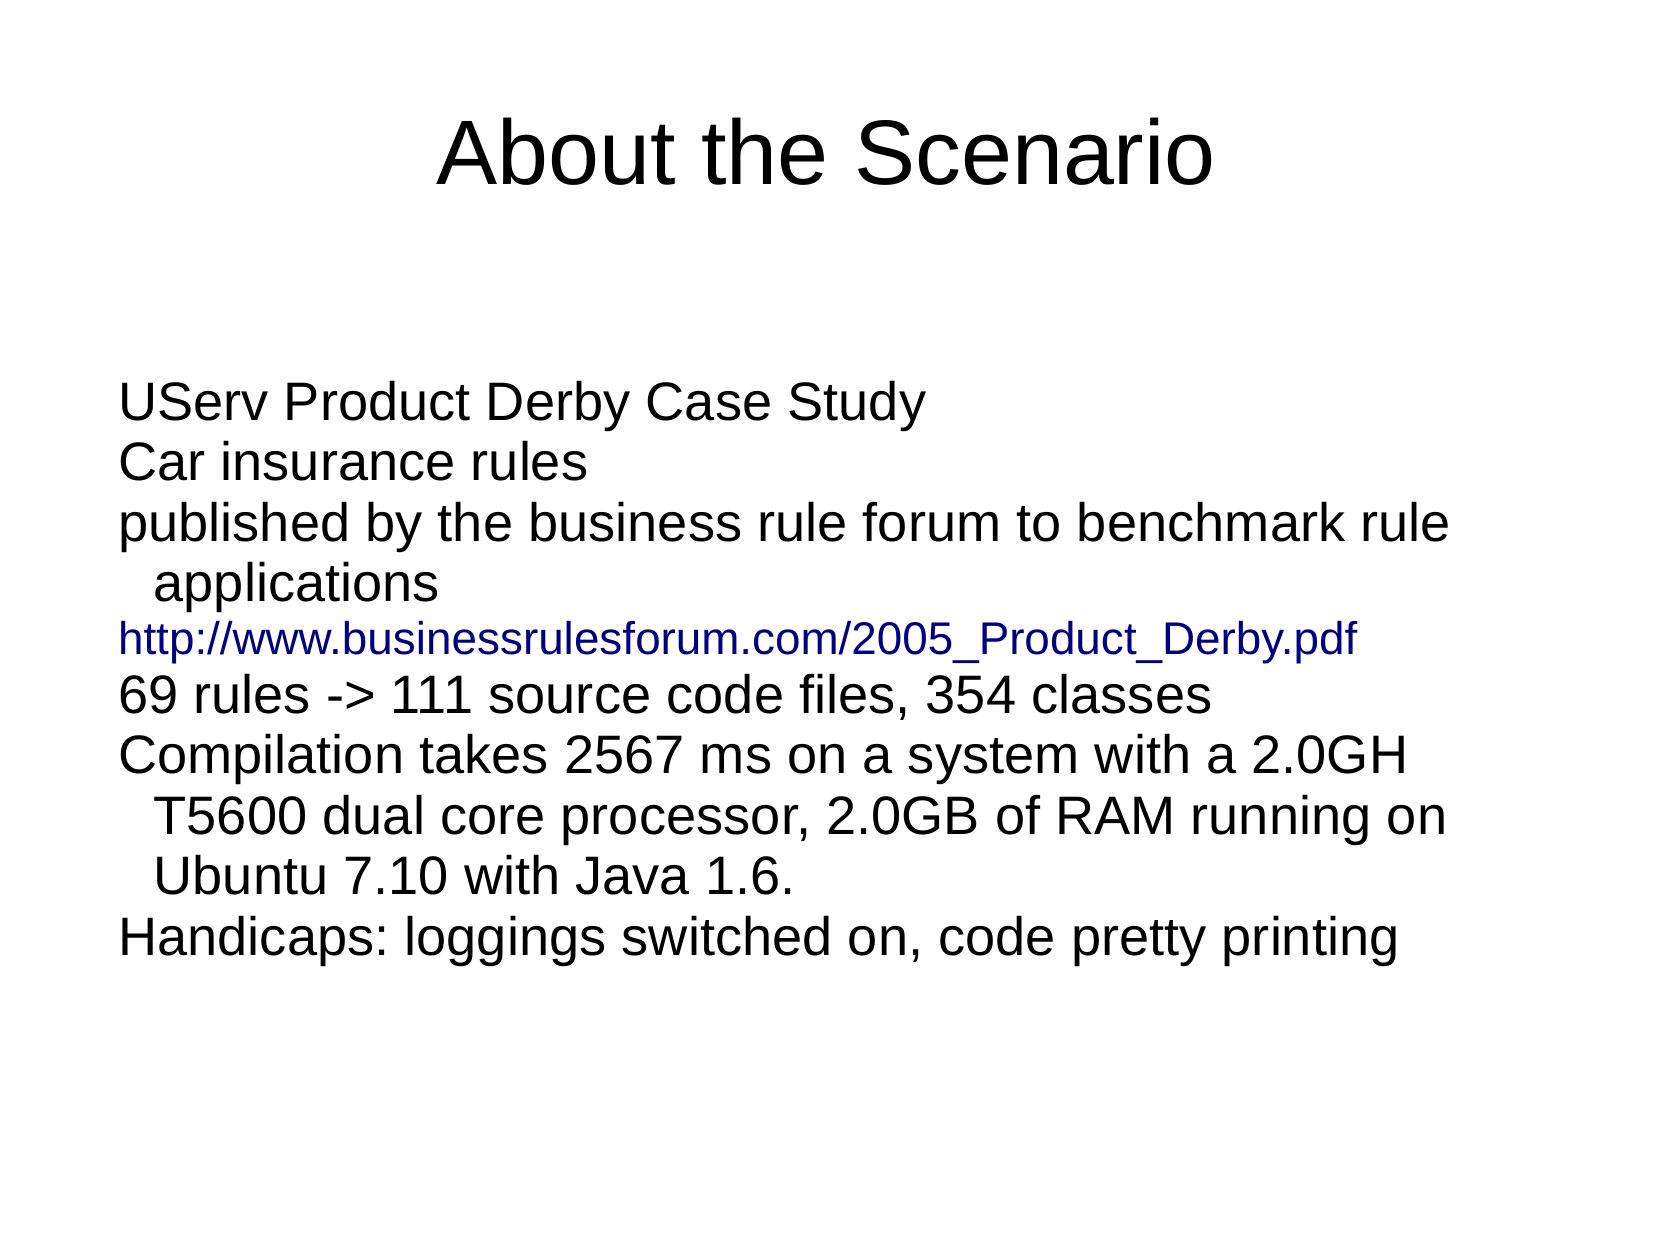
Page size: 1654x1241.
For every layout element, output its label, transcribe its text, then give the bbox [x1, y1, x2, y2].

title About the Scenario [82, 49, 1571, 257]
subtitle UServ Product Derby Case Study Car insurance rules published by the business rule forum to benchmark rule applications http://www.businessrulesforum.com/2005_Product_Derby.pdf 69 rules -> 111 source code files, 354 classes Compilation takes 2567 ms on a system with a 2.0GH T5600 dual core processor, 2.0GB of RAM running on Ubuntu 7.10 with Java 1.6. Handicaps: loggings switched on, code pretty printing [82, 262, 1571, 1136]
